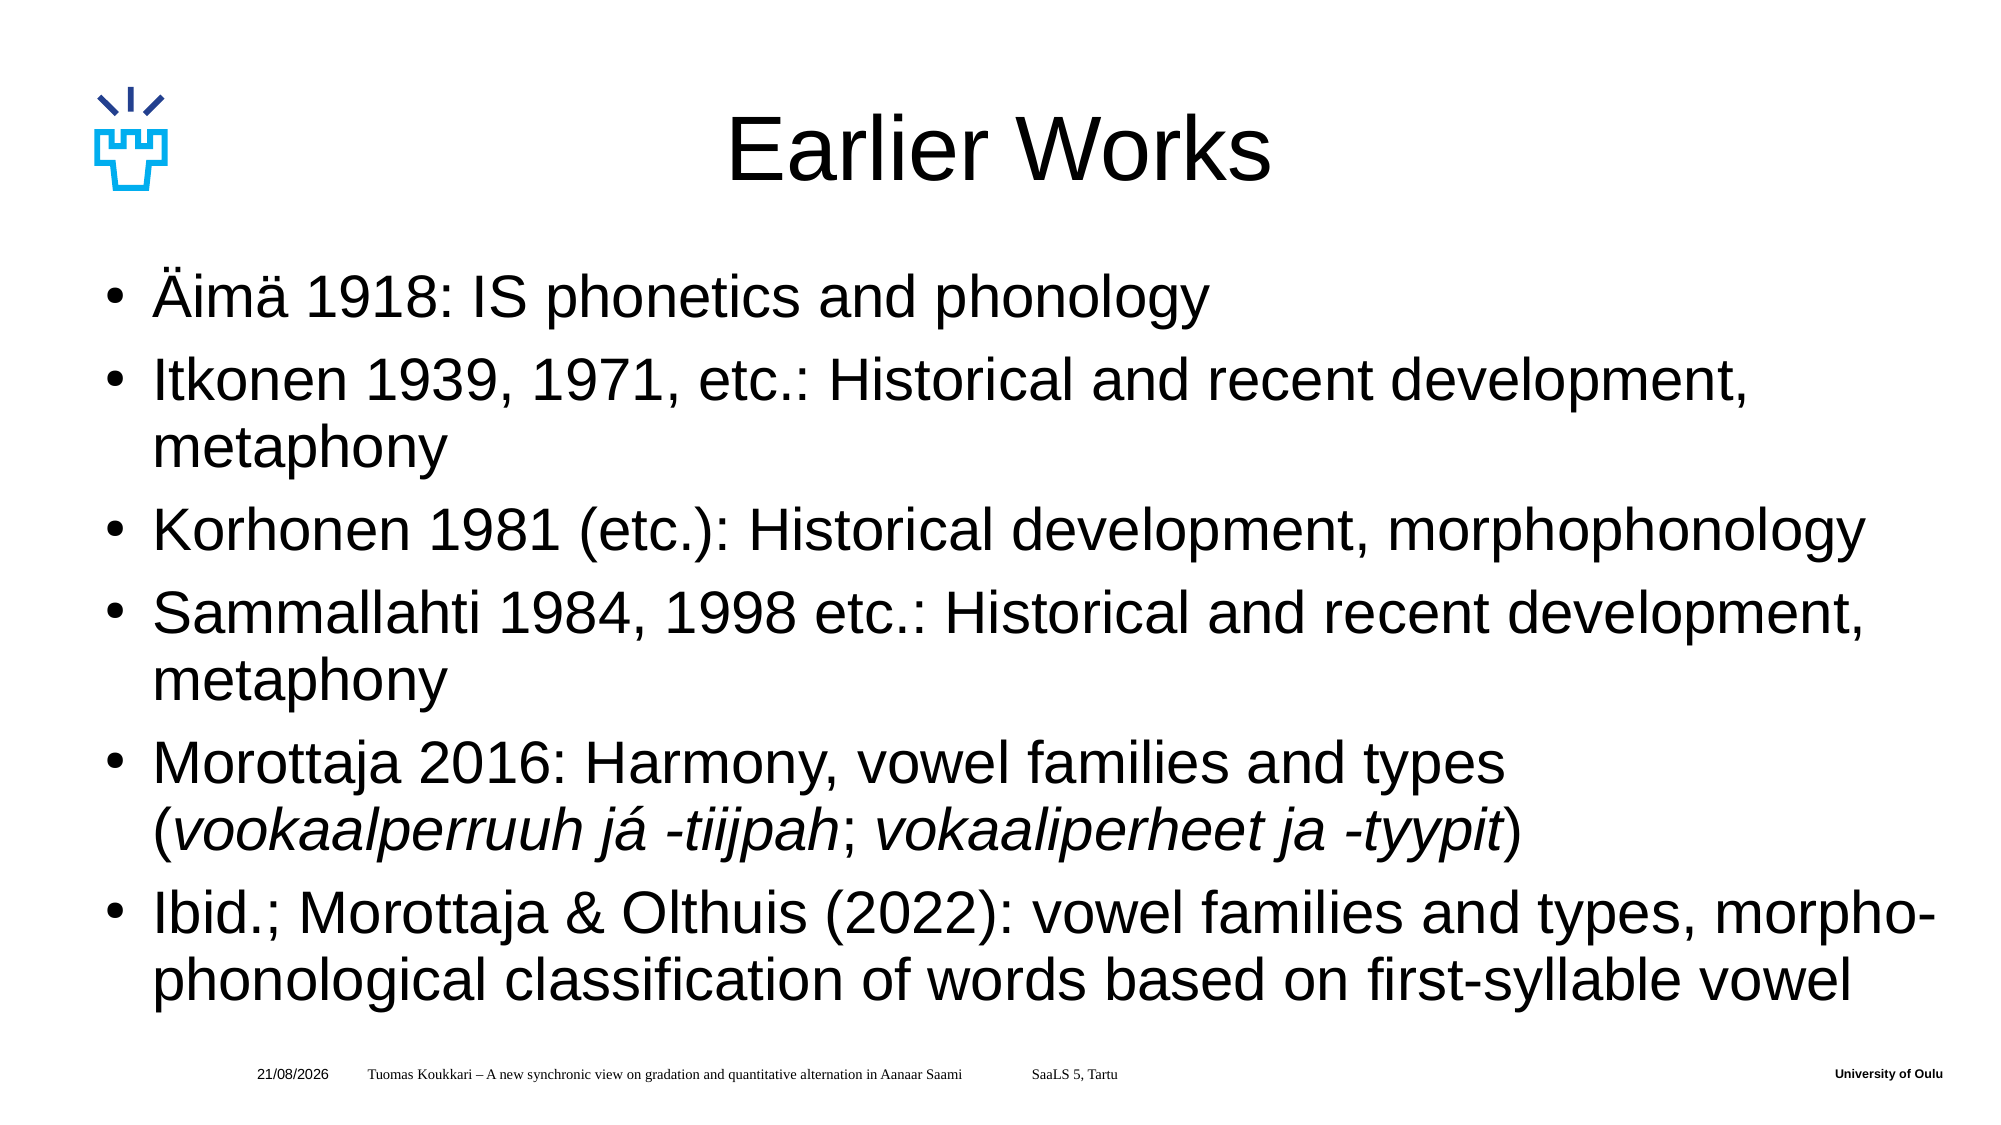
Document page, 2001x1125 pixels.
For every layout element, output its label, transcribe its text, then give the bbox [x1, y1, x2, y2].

title Earlier Works [539, 47, 1461, 251]
list Äimä 1918: IS phonetics and phonology Itkonen 1939, 1971, etc.: Historical and recent development, metaphony Korhonen 1981 (etc.): Historical development, morphophonology Sammallahti 1984, 1998 etc.: Historical and recent development, metaphony Morottaja 2016: Harmony, vowel families and types (vookaalperruuh já -tiijpah; vokaaliperheet ja -tyypit) Ibid.; Morottaja & Olthuis (2022): vowel families and types, morpho-phonological classification of words based on first-syllable vowel [88, 263, 1949, 1063]
